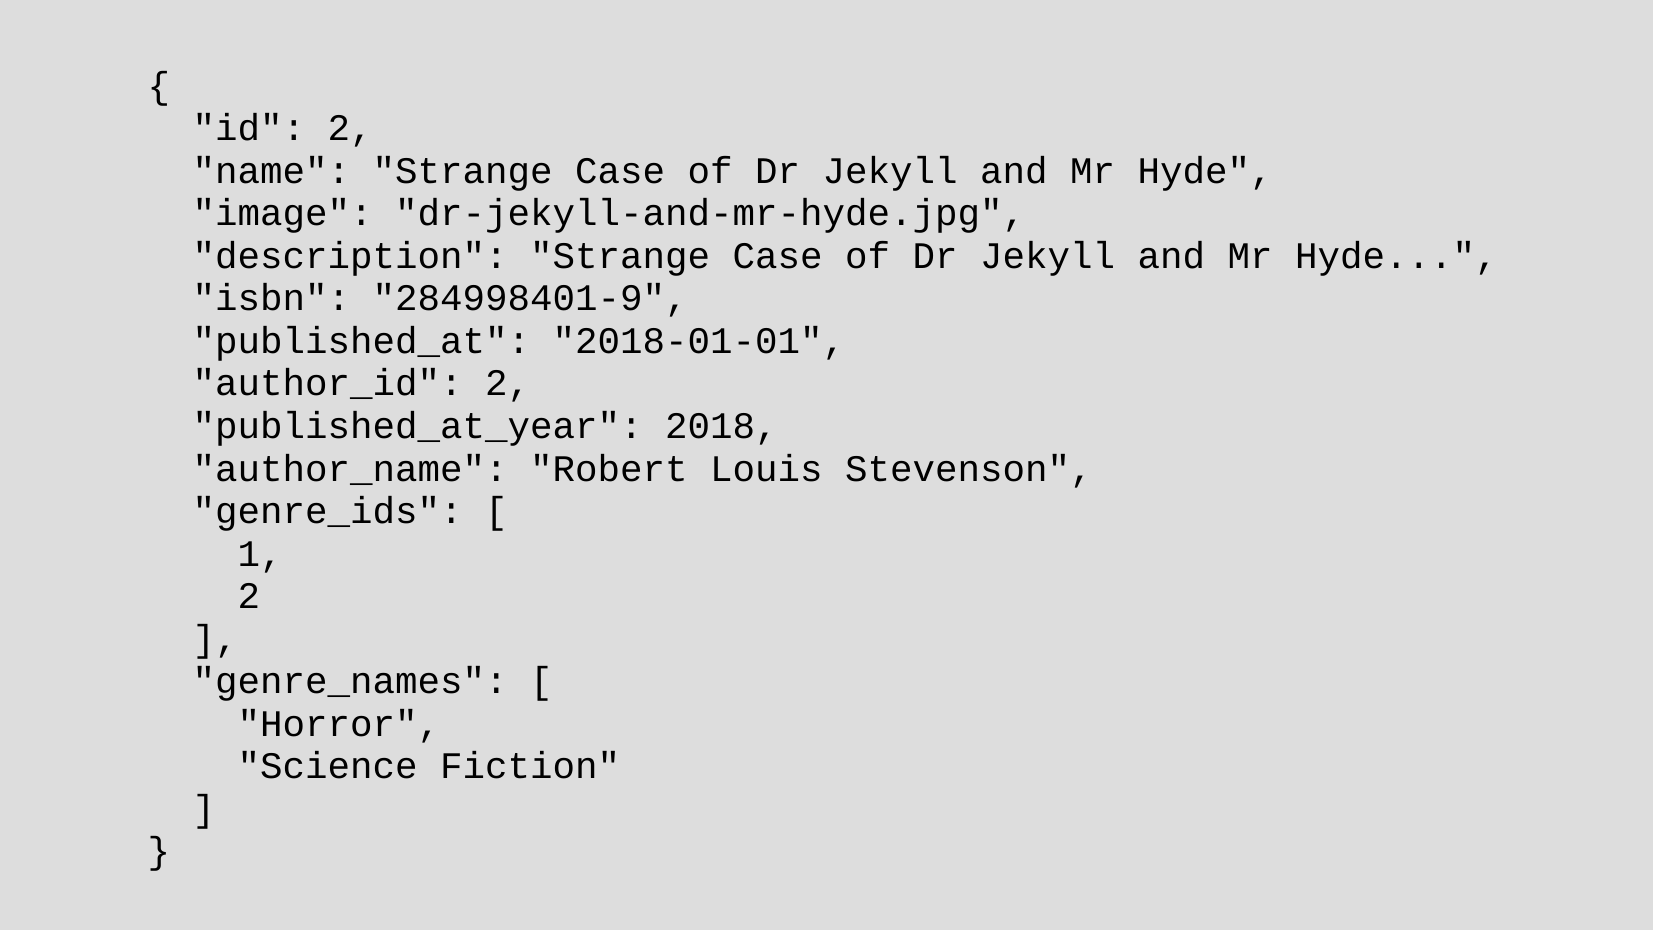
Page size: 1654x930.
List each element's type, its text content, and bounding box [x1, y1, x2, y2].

subtitle { "id": 2, "name": "Strange Case of Dr Jekyll and Mr Hyde", "image": "dr-jekyll-and-mr-hyde.jpg", "description": "Strange Case of Dr Jekyll and Mr Hyde...", "isbn": "284998401-9", "published_at": "2018-01-01", "author_id": 2, "published_at_year": 2018, "author_name": "Robert Louis Stevenson", "genre_ids": [ 1, 2 ], "genre_names": [ "Horror", "Science Fiction" ] } [147, 67, 1636, 875]
